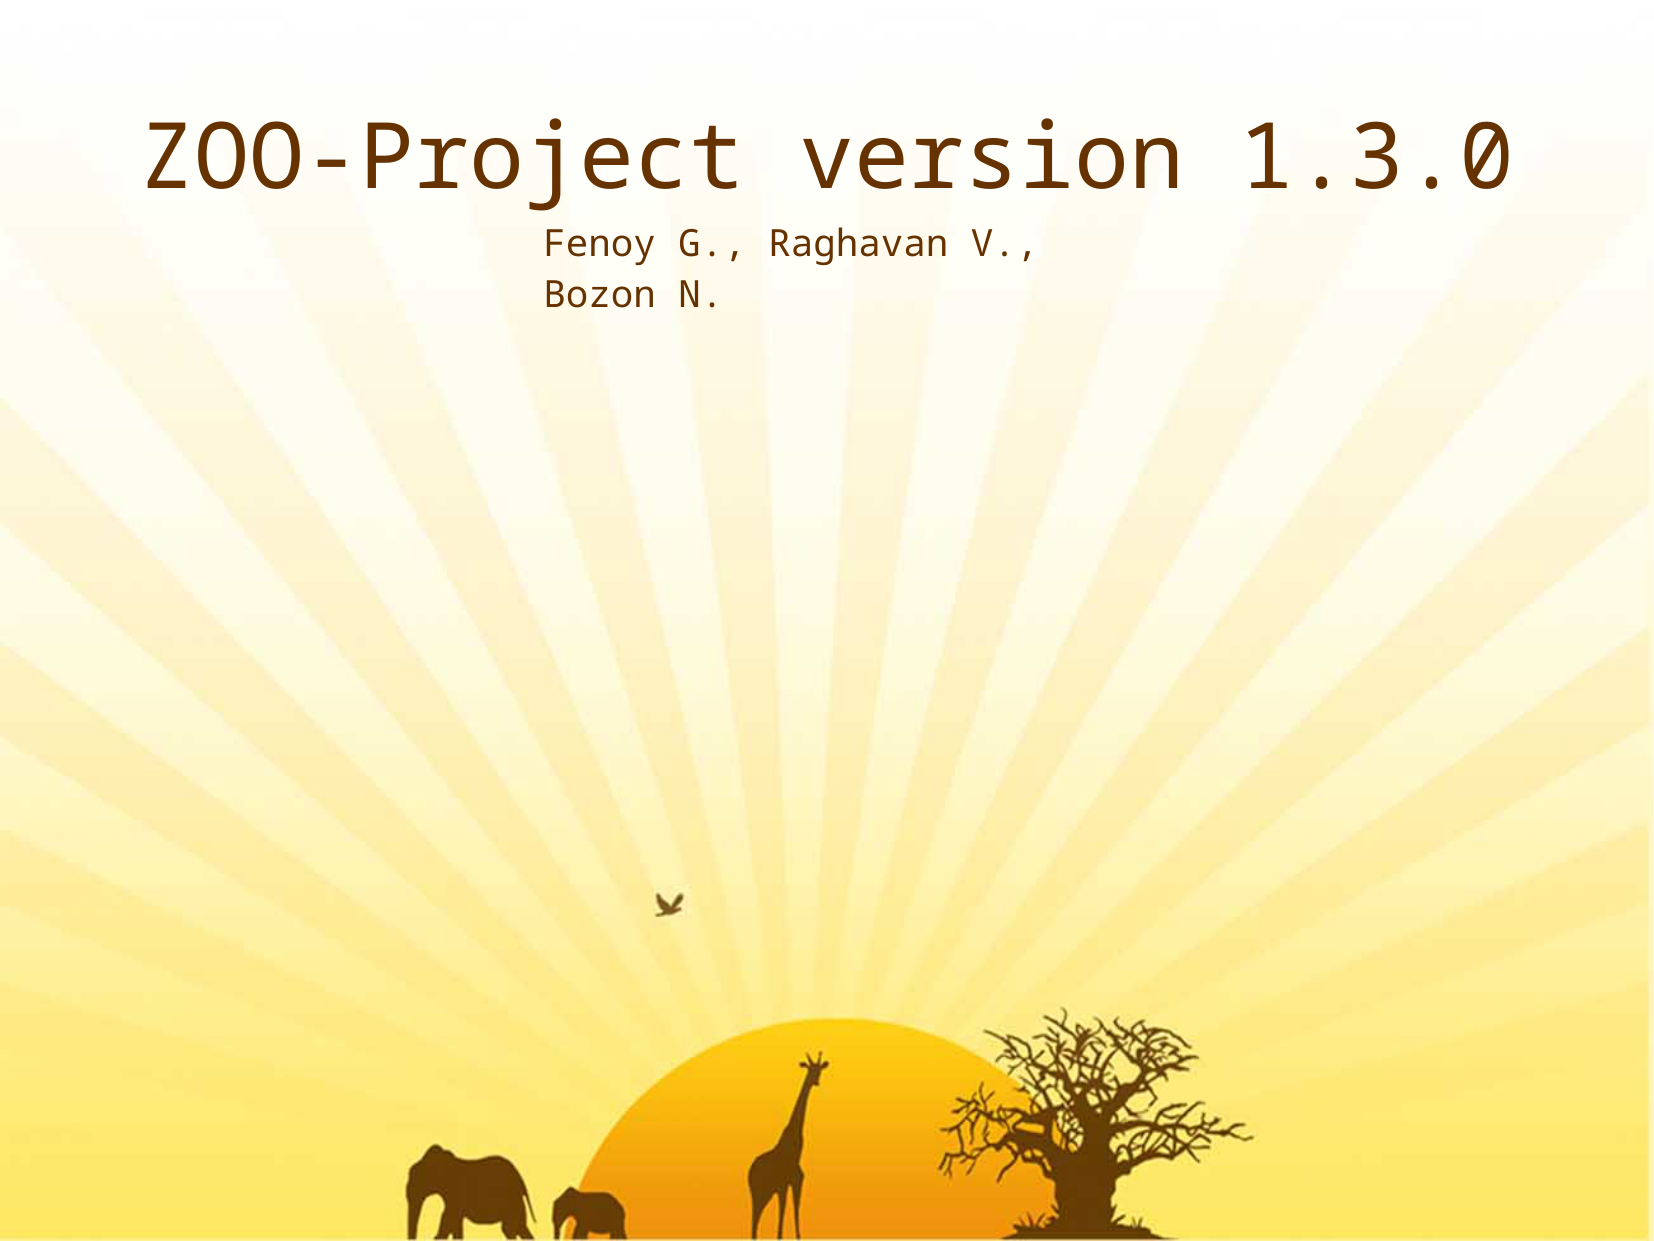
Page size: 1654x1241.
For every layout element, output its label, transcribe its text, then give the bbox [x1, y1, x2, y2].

picture [0, 0, 1654, 1241]
title ZOO-Project version 1.3.0 [82, 49, 1571, 257]
subtitle Fenoy G., Raghavan V., Bozon N. [543, 228, 1134, 308]
